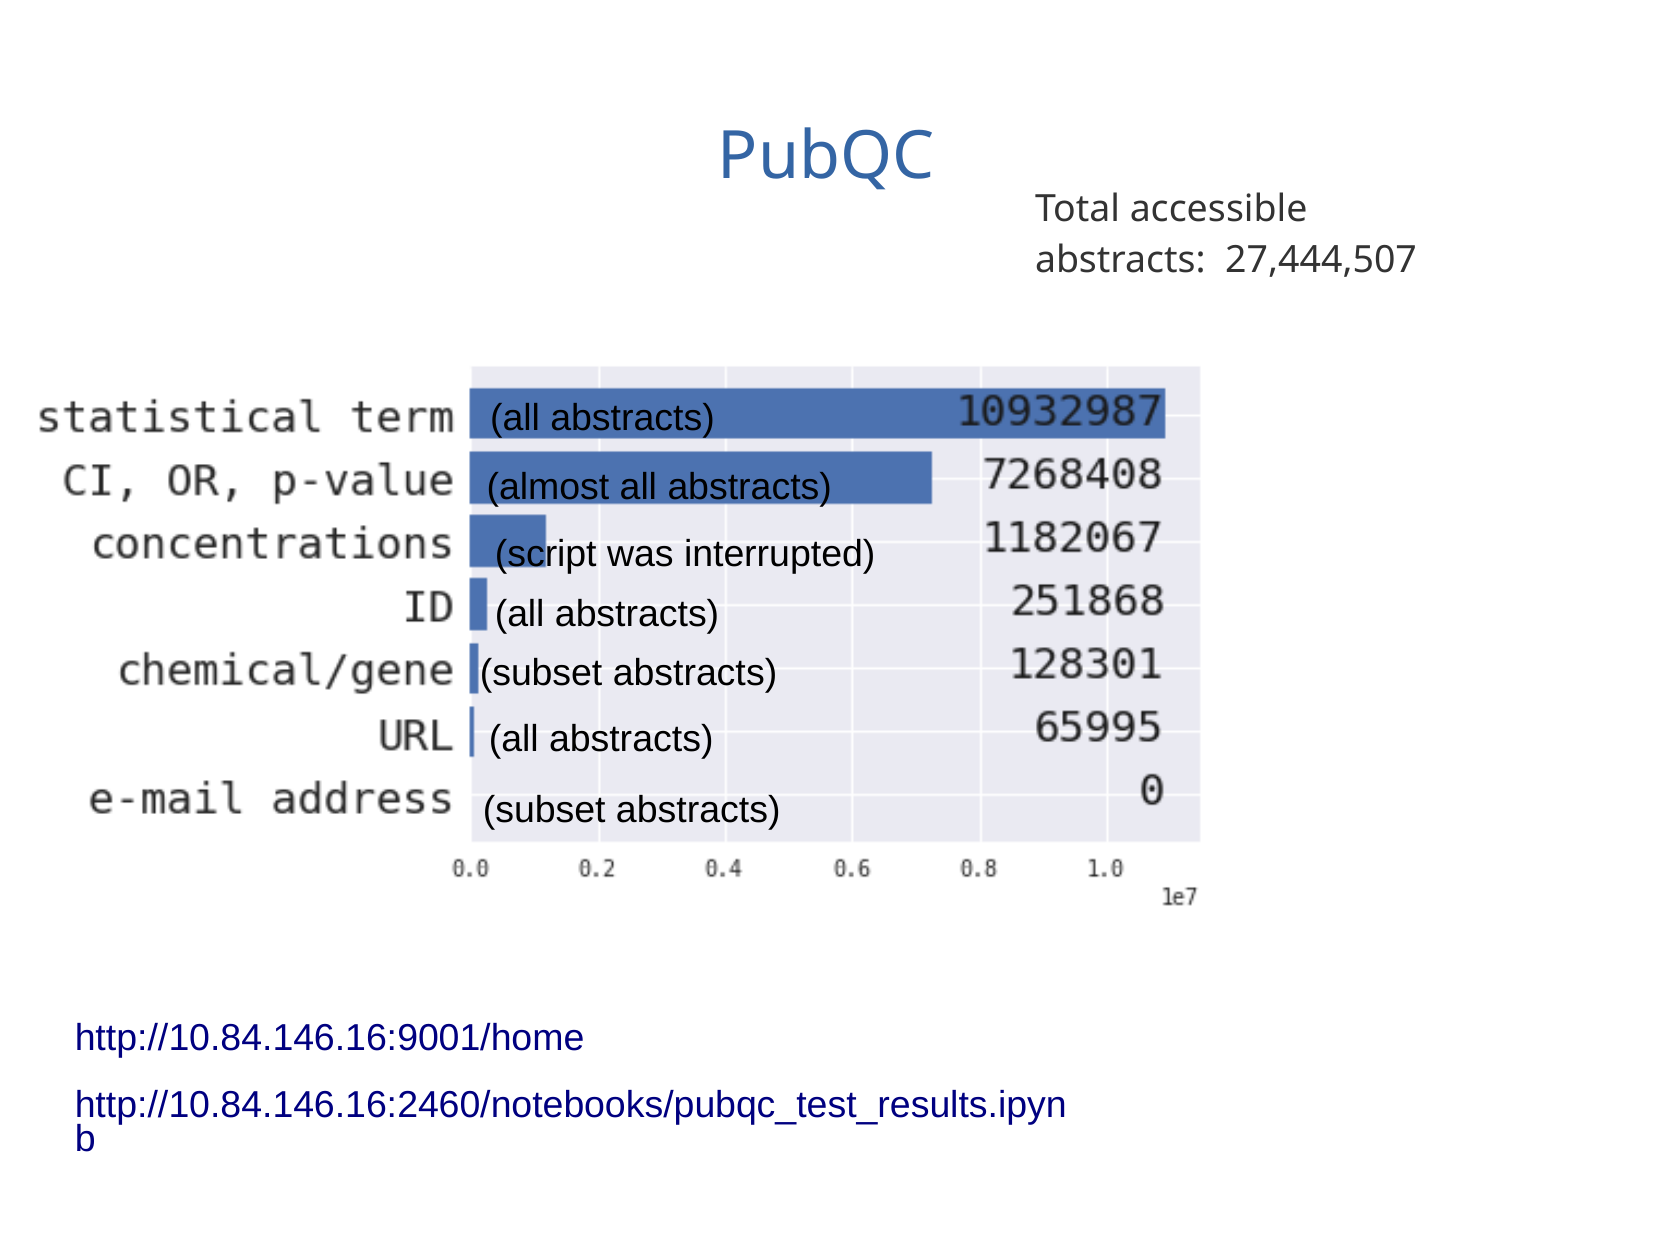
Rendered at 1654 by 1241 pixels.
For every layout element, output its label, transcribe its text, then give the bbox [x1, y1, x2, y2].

title PubQC [82, 49, 1571, 257]
picture [21, 354, 1216, 923]
text_box (all abstracts) [474, 710, 729, 763]
text_box http://10.84.146.16:9001/home [60, 1009, 691, 1076]
text_box (almost all abstracts) [471, 457, 847, 511]
text_box http://10.84.146.16:2460/notebooks/pubqc_test_results.ipynb [60, 1076, 1102, 1129]
text_box (all abstracts) [475, 388, 730, 442]
text_box (all abstracts) [480, 585, 735, 638]
text_box (subset abstracts) [465, 644, 792, 697]
text_box (subset abstracts) [468, 781, 796, 834]
list Total accessible abstracts: 27,444,507 [1035, 181, 1426, 526]
text_box (script was interrupted) [480, 525, 890, 578]
